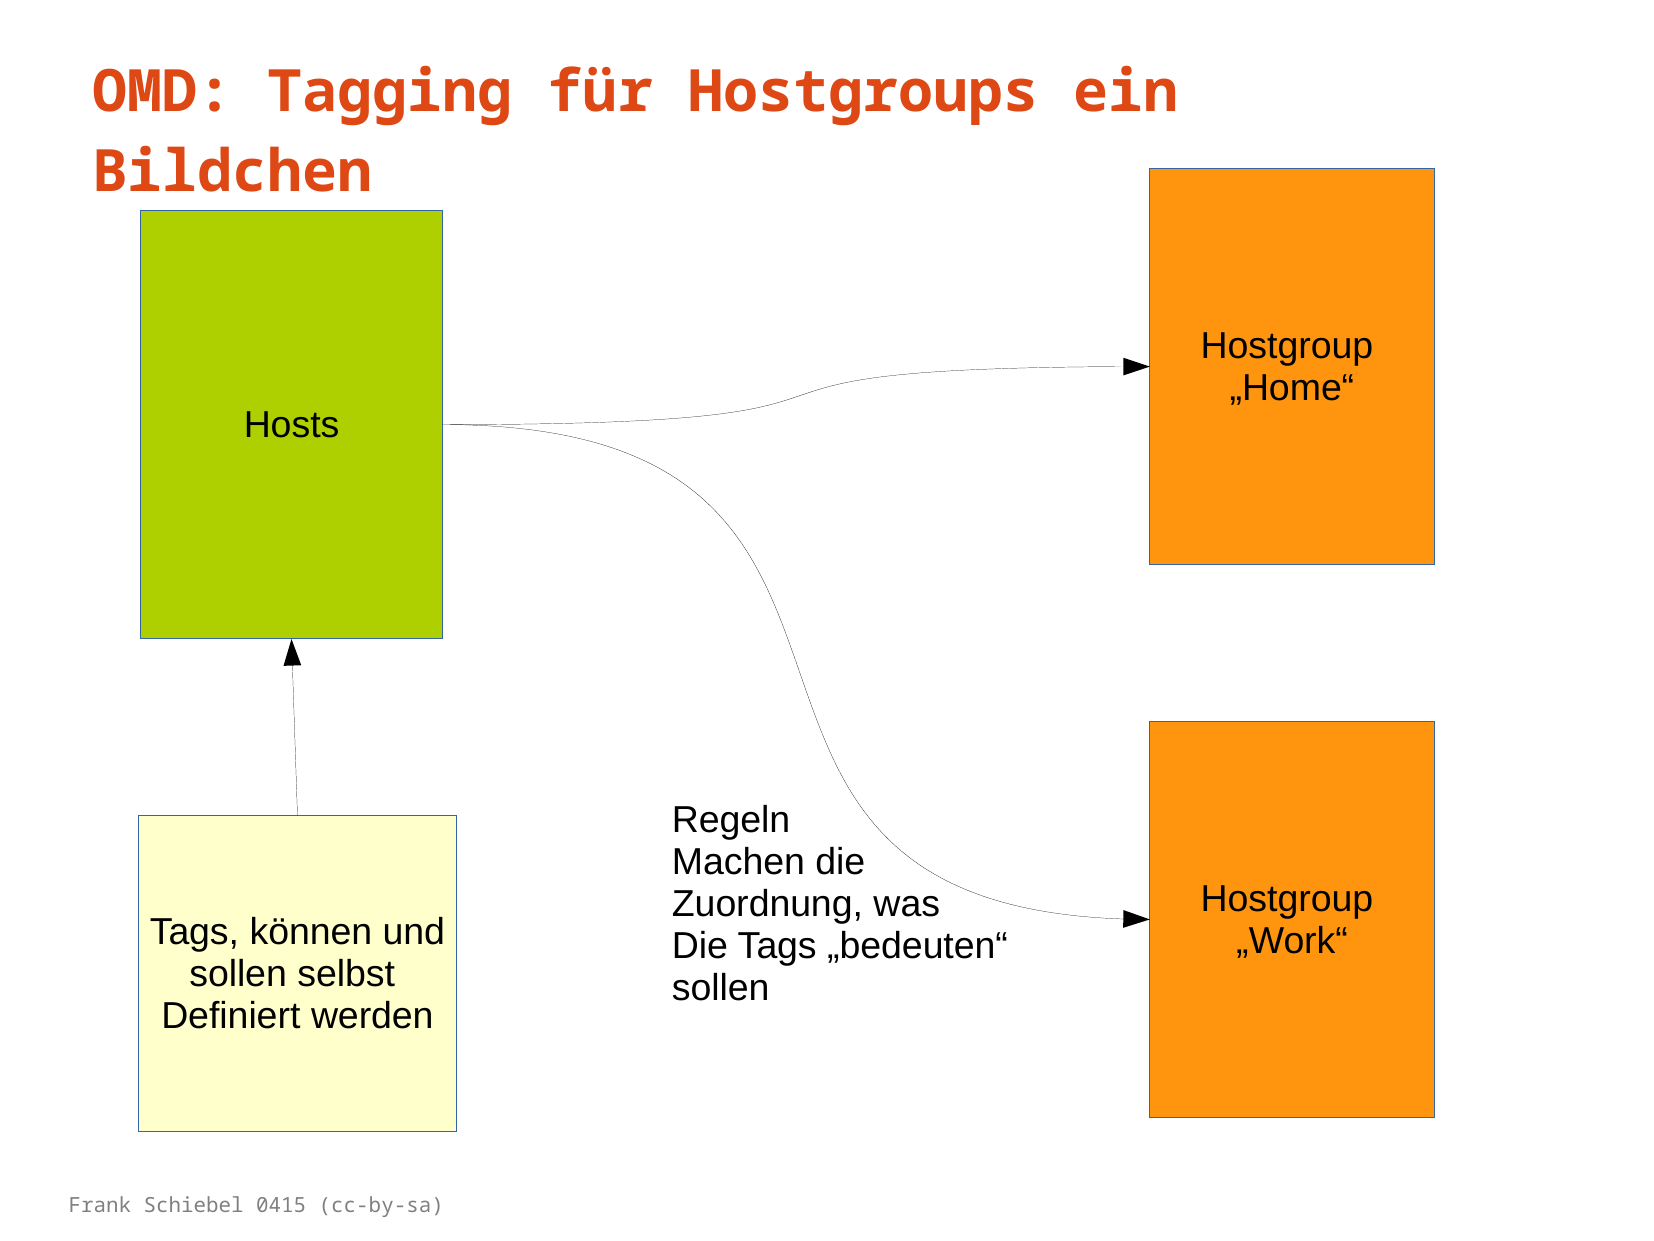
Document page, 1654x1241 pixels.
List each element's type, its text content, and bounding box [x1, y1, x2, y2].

text_box Hosts [140, 210, 443, 639]
text_box OMD: Tagging für Hostgroups ein Bildchen [78, 42, 1449, 117]
text_box Regeln Machen die Zuordnung, was Die Tags „bedeuten“ sollen [657, 791, 1023, 1017]
text_box Hostgroup „Home“ [1149, 168, 1435, 565]
text_box Hostgroup „Work“ [1149, 721, 1435, 1118]
text_box Tags, können und sollen selbst Definiert werden [138, 815, 457, 1132]
